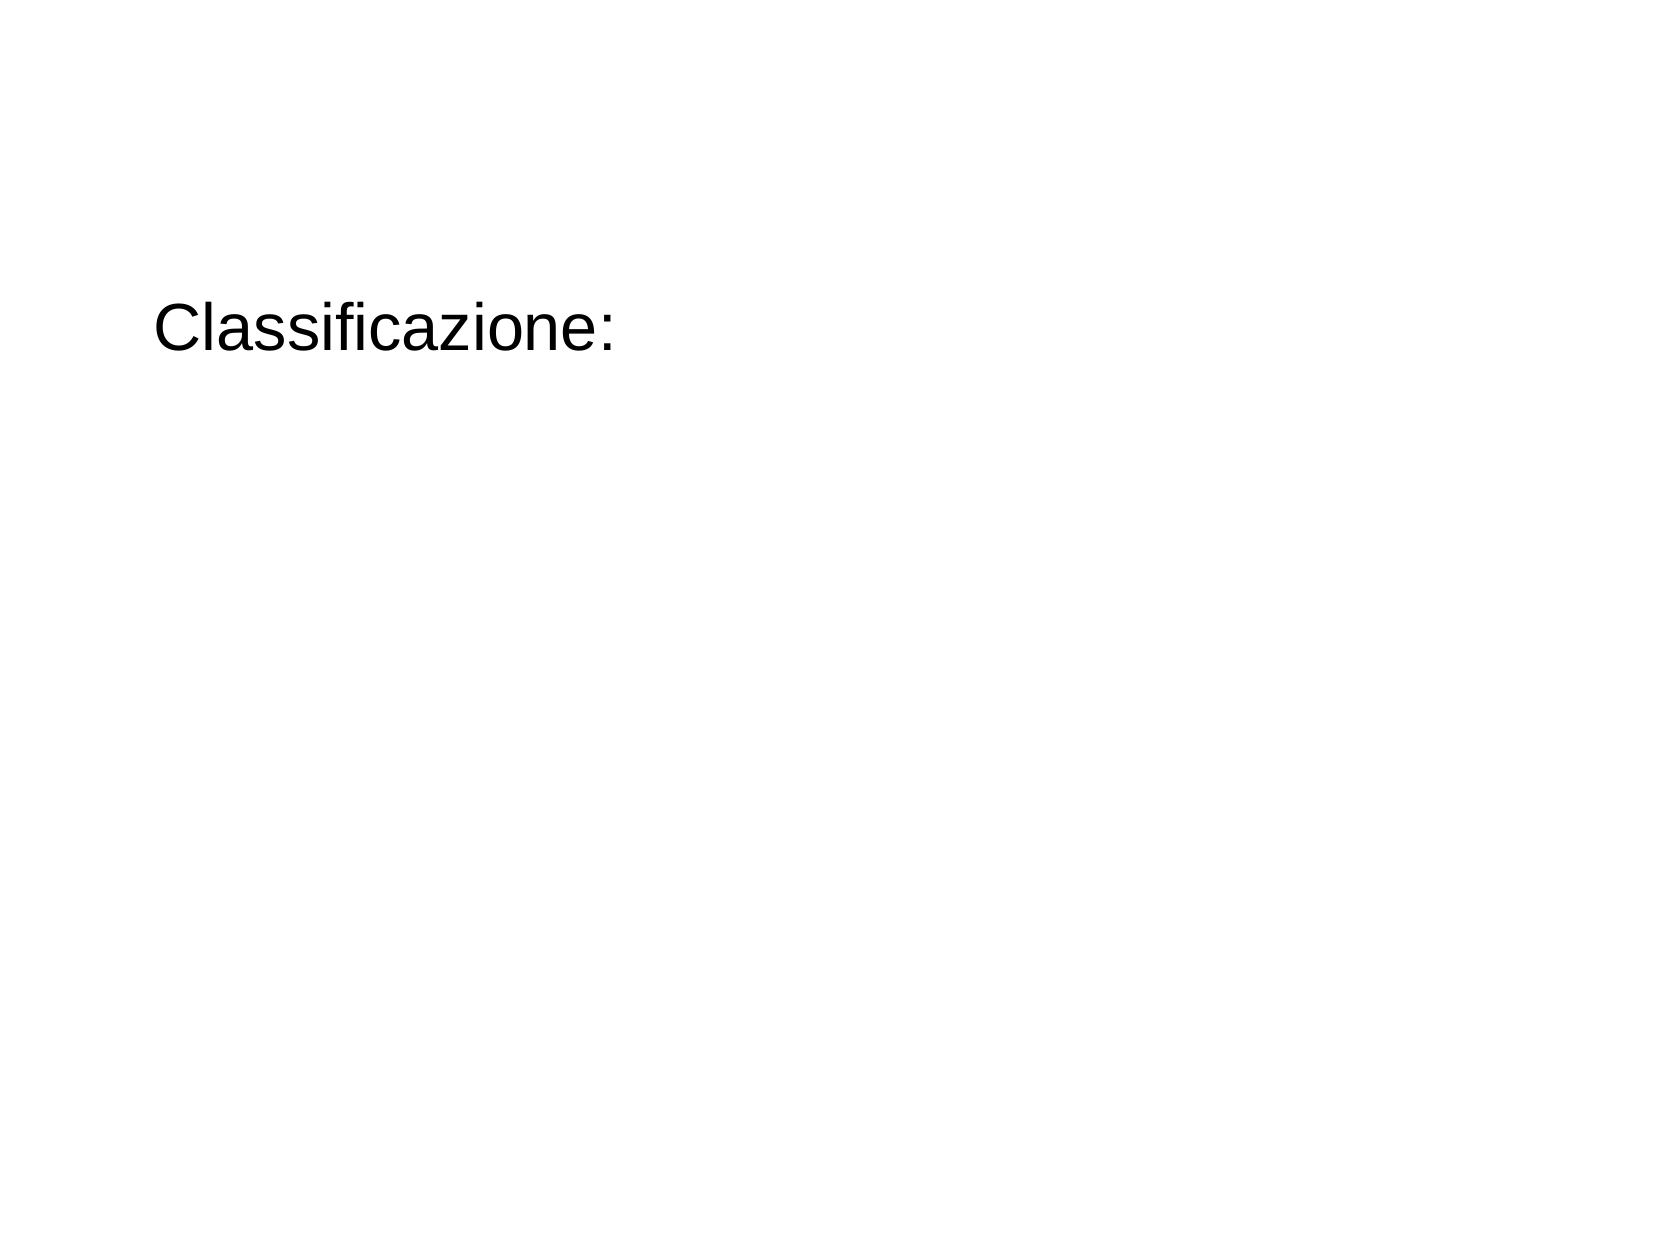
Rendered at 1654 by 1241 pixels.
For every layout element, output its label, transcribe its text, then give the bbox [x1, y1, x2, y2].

list Classificazione: [82, 290, 1571, 1010]
